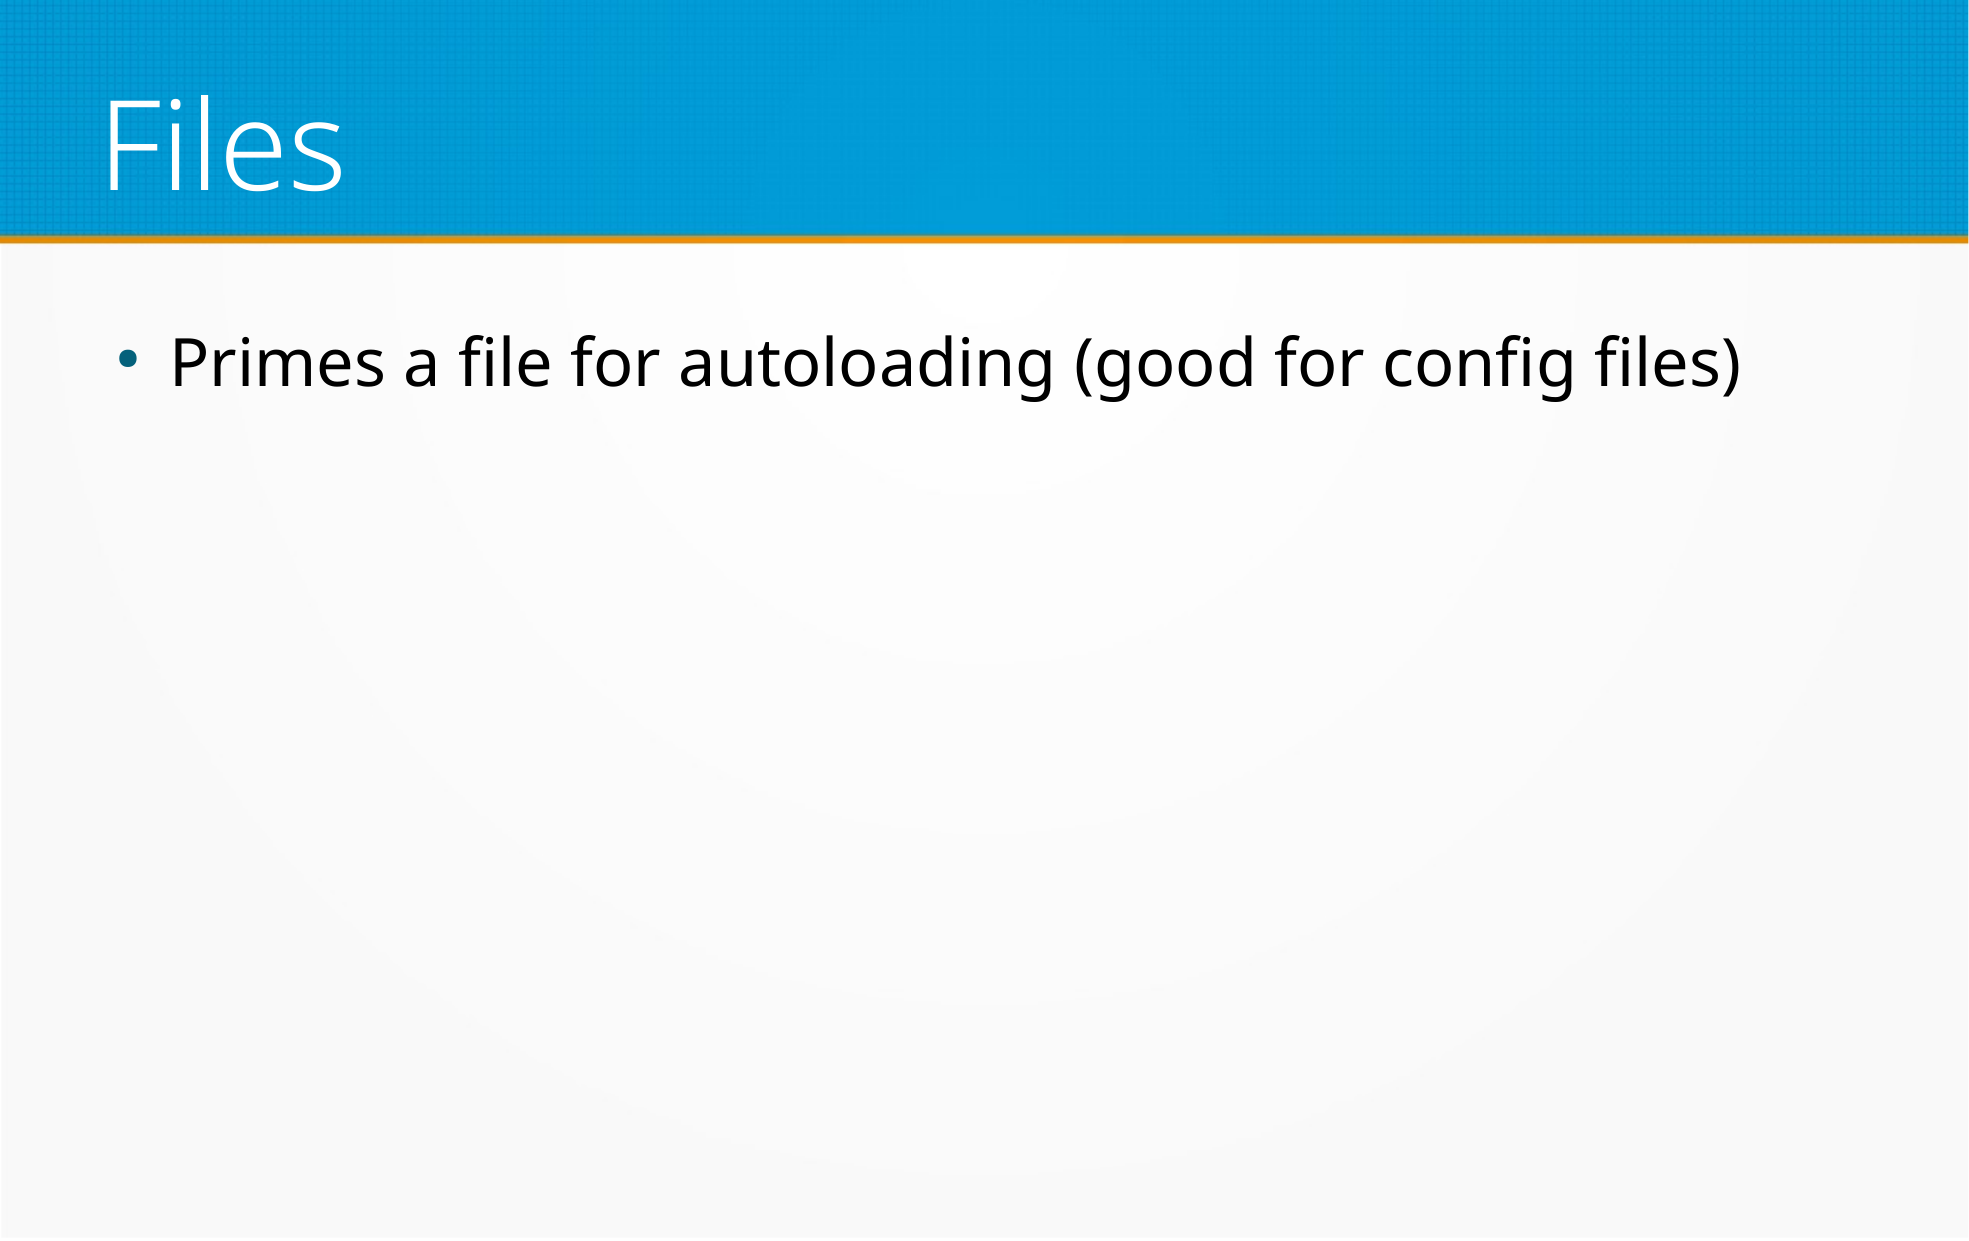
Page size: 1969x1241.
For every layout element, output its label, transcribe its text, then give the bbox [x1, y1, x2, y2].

picture [0, 233, 1969, 1241]
list Primes a file for autoloading (good for config files) [98, 315, 1861, 1081]
title Files [98, 19, 1870, 227]
